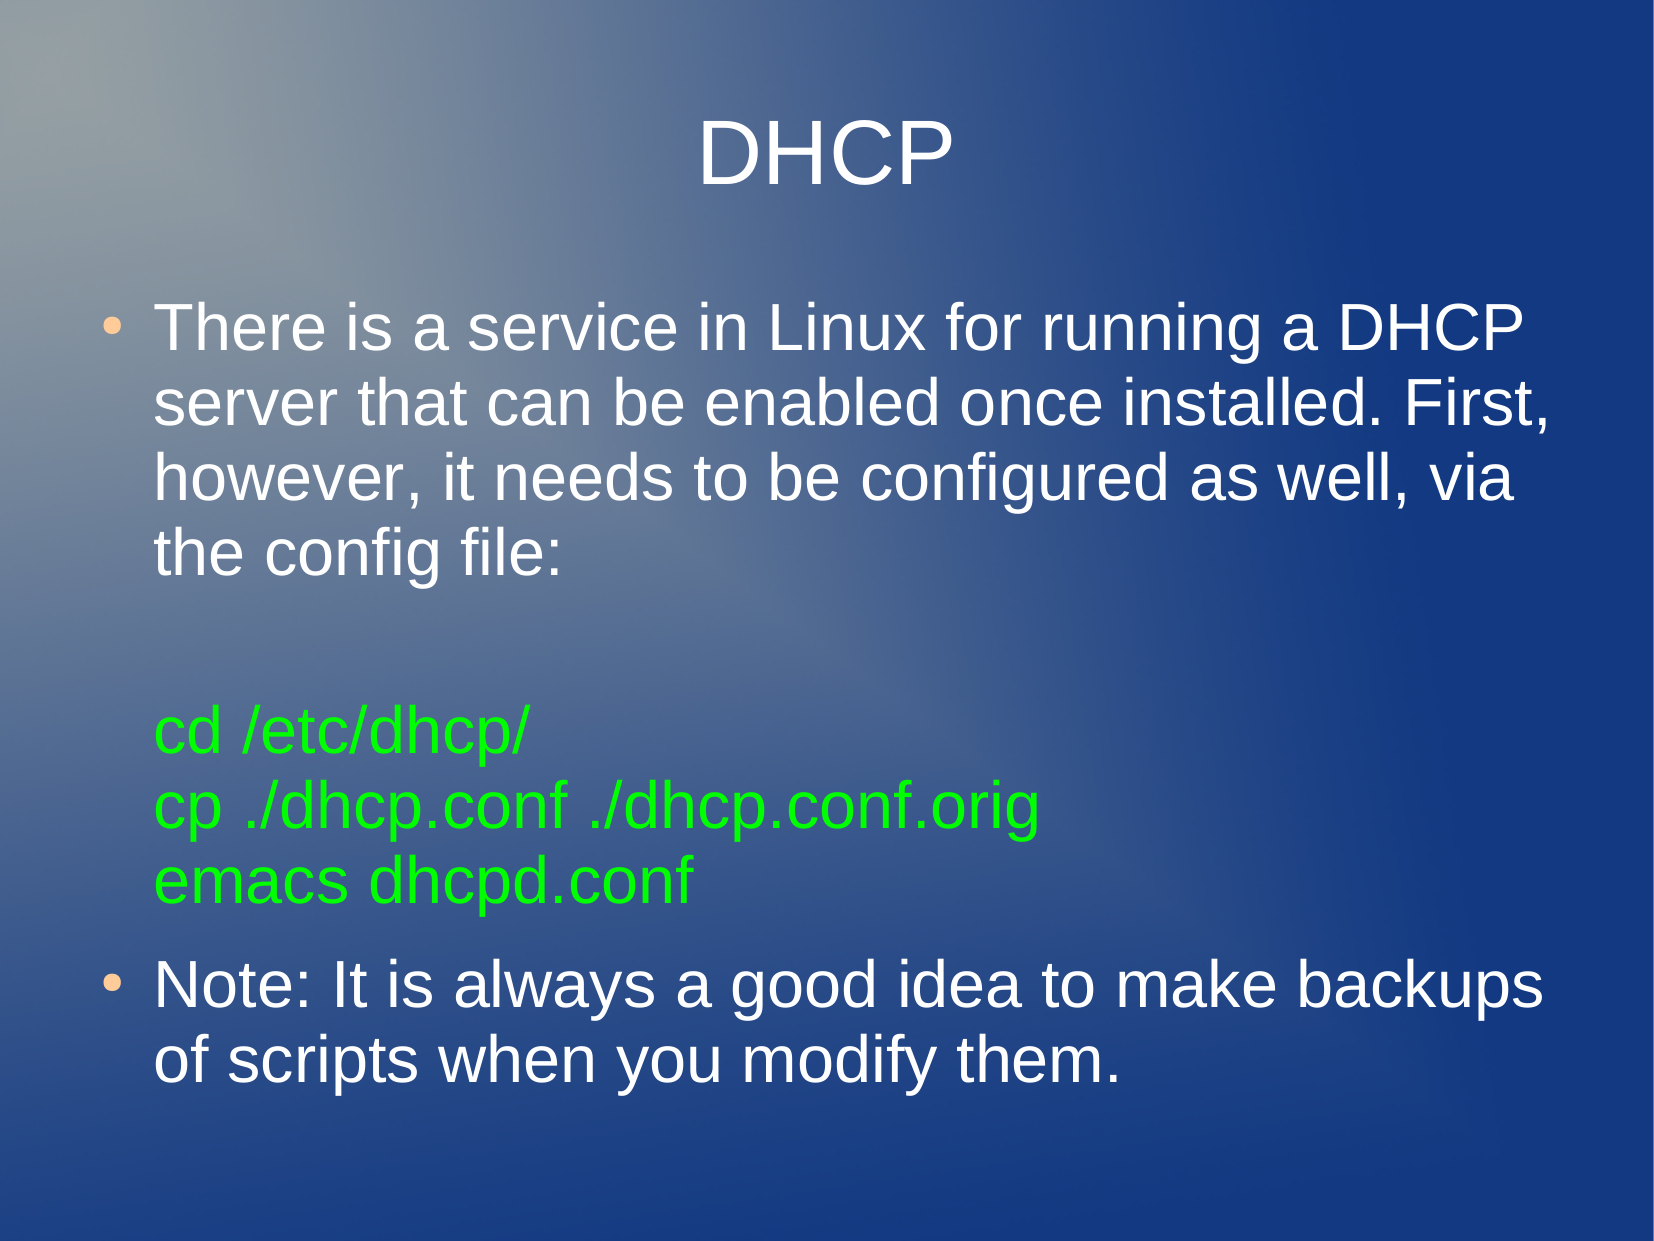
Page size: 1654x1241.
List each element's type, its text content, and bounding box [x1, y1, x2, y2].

title DHCP [82, 49, 1571, 257]
list There is a service in Linux for running a DHCP server that can be enabled once installed. First, however, it needs to be configured as well, via the config file: cd /etc/dhcp/ cp ./dhcp.conf ./dhcp.conf.orig emacs dhcpd.conf Note: It is always a good idea to make backups of scripts when you modify them. [82, 290, 1571, 1109]
picture [0, 0, 1654, 1241]
